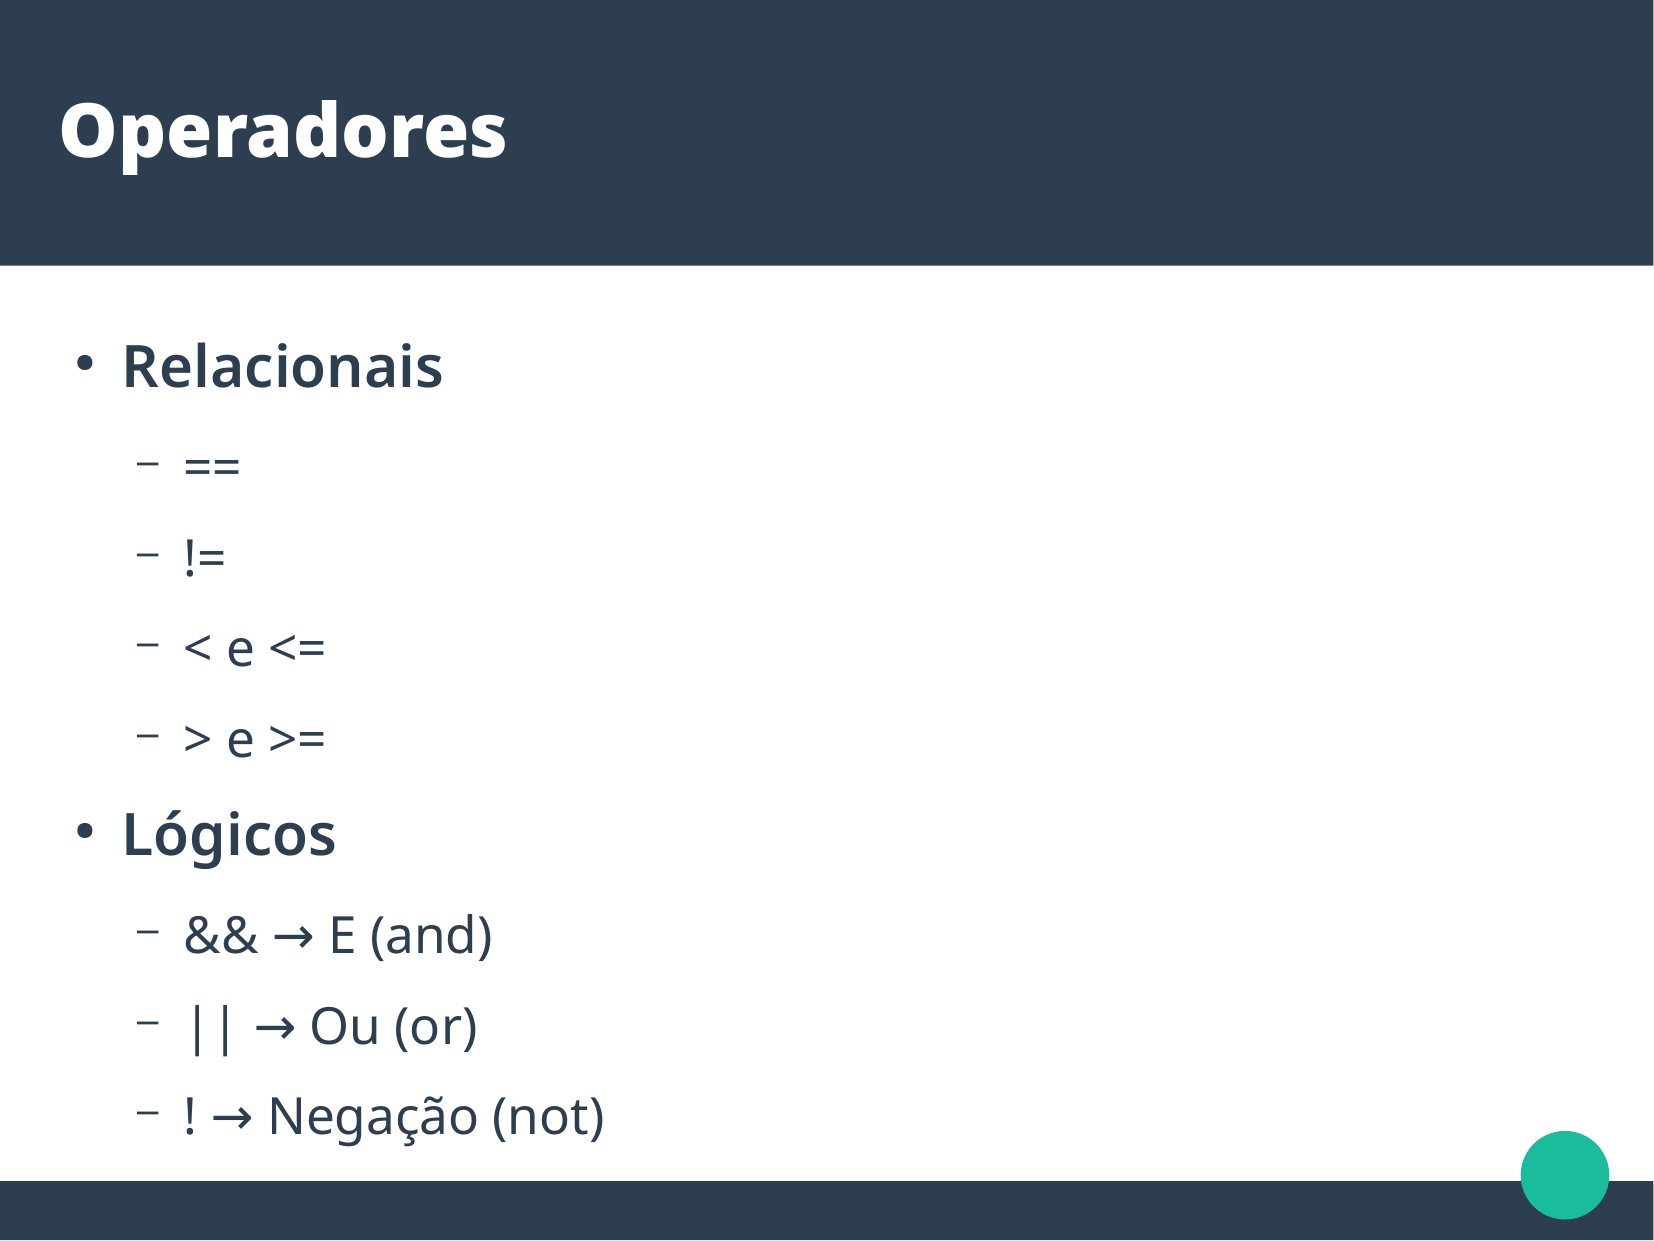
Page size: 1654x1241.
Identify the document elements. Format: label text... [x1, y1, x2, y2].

list Relacionais == != < e <= > e >= Lógicos && → E (and) || → Ou (or) ! → Negação (not) [59, 324, 1595, 1152]
title Operadores [59, 49, 1595, 207]
